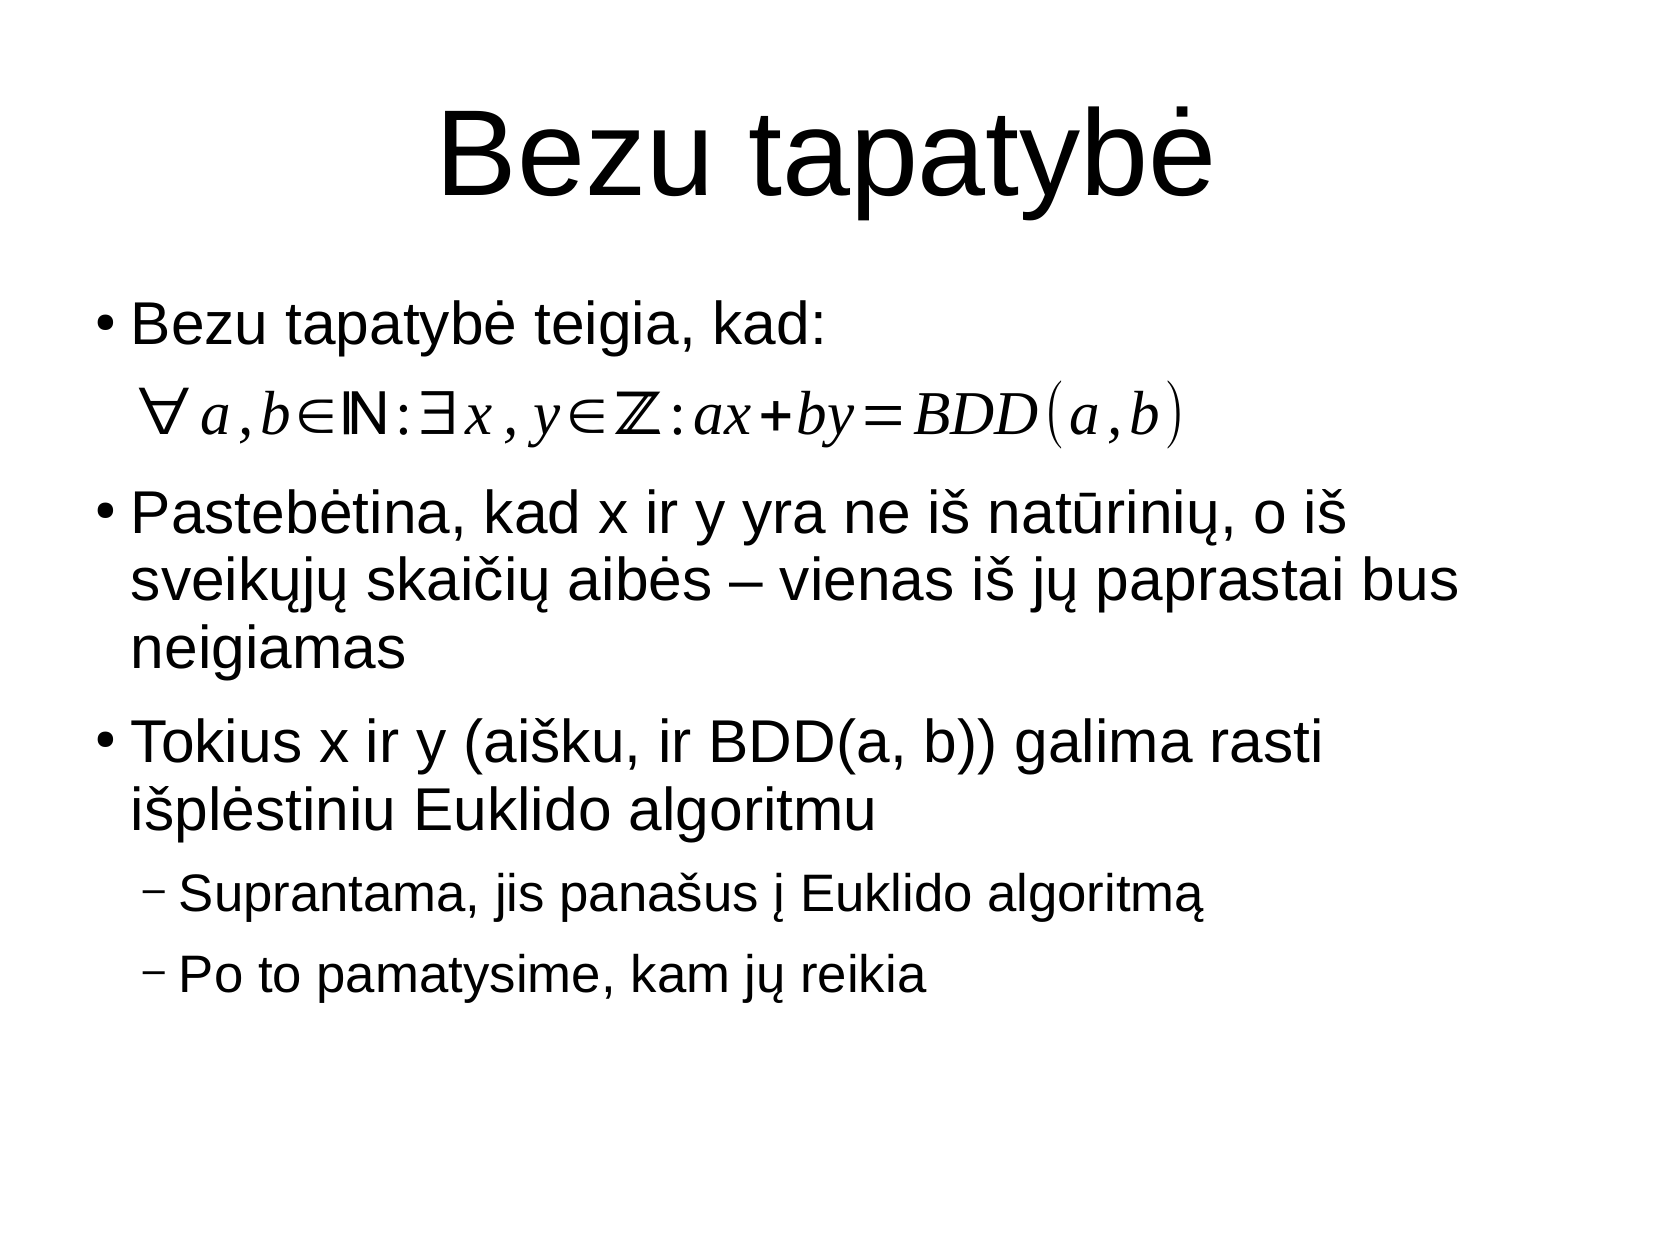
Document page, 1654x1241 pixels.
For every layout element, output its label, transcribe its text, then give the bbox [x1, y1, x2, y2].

chart [129, 377, 1191, 453]
title Bezu tapatybė [82, 49, 1571, 257]
list Bezu tapatybė teigia, kad: Pastebėtina, kad x ir y yra ne iš natūrinių, o iš sveikųjų skaičių aibės – vienas iš jų paprastai bus neigiamas Tokius x ir y (aišku, ir BDD(a, b)) galima rasti išplėstiniu Euklido algoritmu Suprantama, jis panašus į Euklido algoritmą Po to pamatysime, kam jų reikia [82, 290, 1571, 1010]
